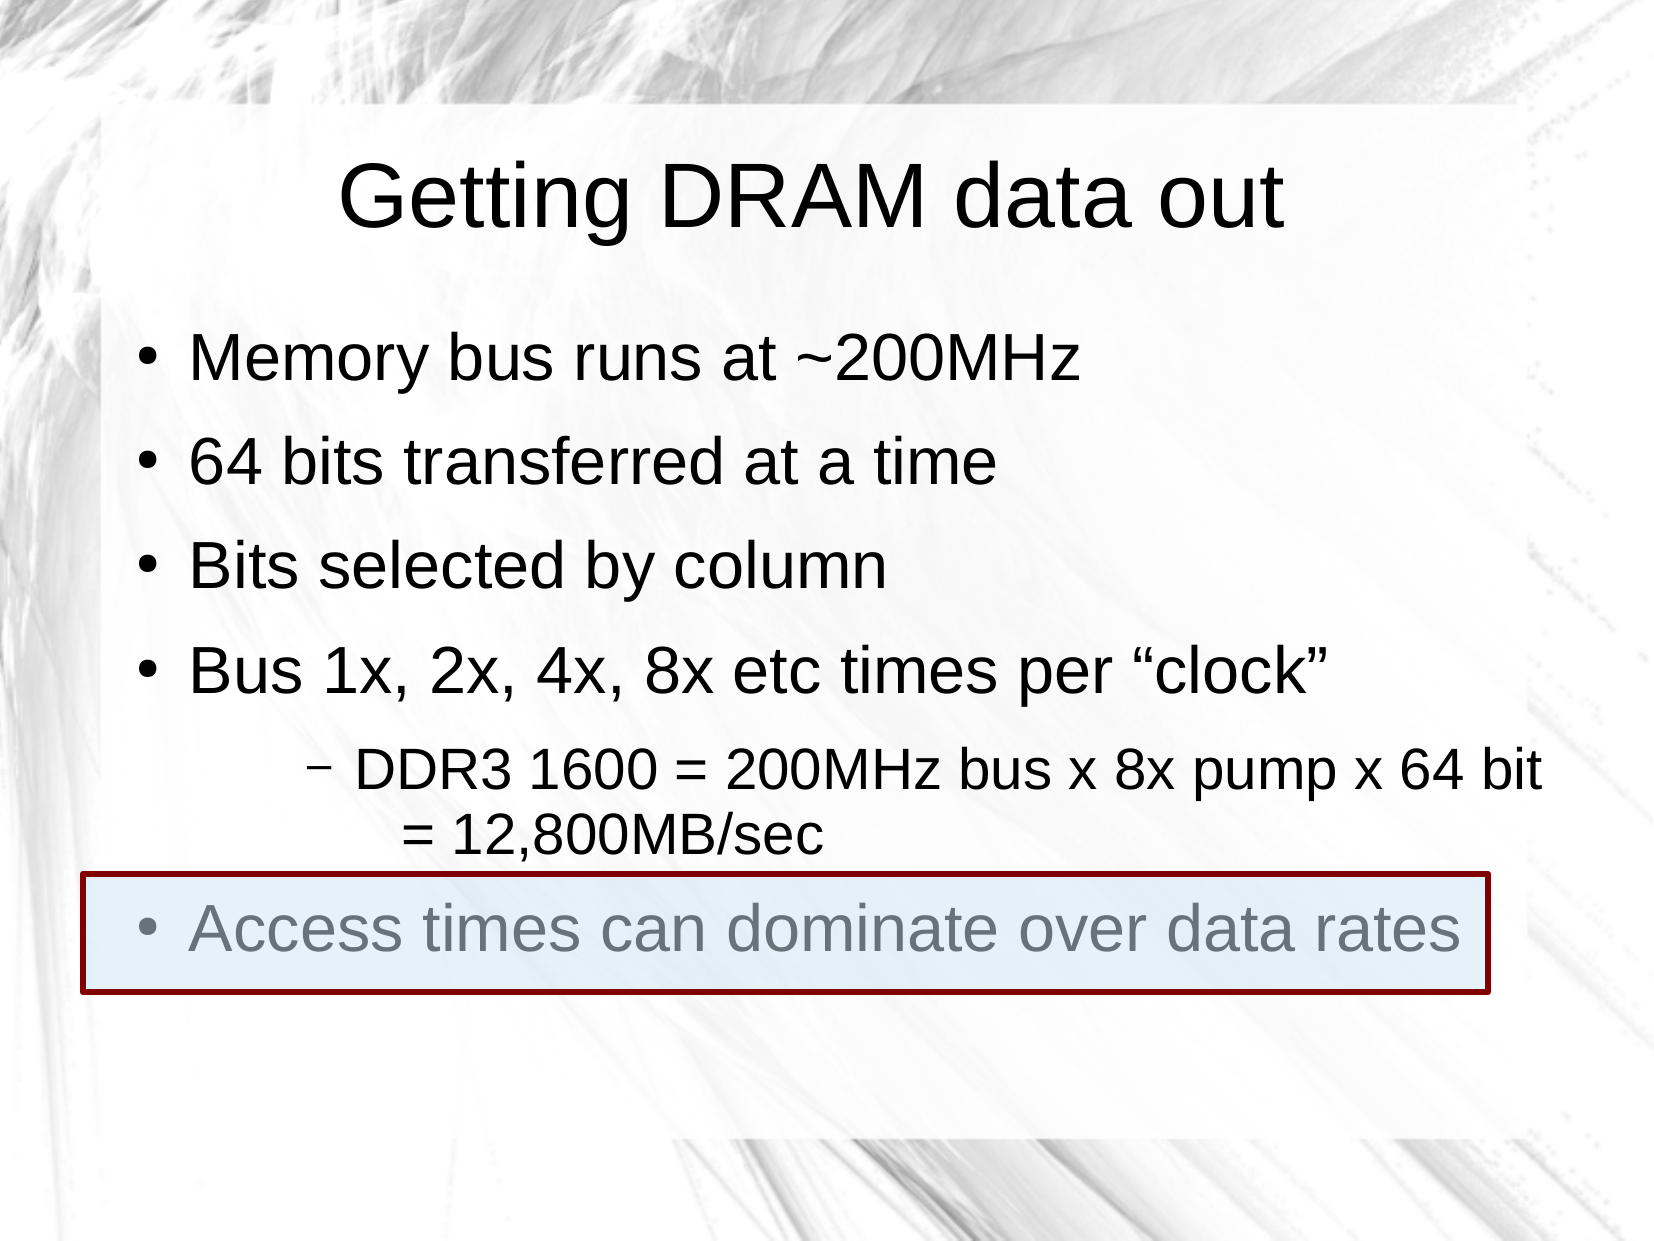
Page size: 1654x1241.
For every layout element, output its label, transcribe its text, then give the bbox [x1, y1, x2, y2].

list Memory bus runs at ~200MHz 64 bits transferred at a time Bits selected by column Bus 1x, 2x, 4x, 8x etc times per “clock” DDR3 1600 = 200MHz bus x 8x pump x 64 bit = 12,800MB/sec Access times can dominate over data rates [118, 319, 1571, 1040]
text_box [82, 874, 1489, 993]
title Getting DRAM data out [118, 112, 1506, 281]
picture [0, 0, 1654, 1241]
